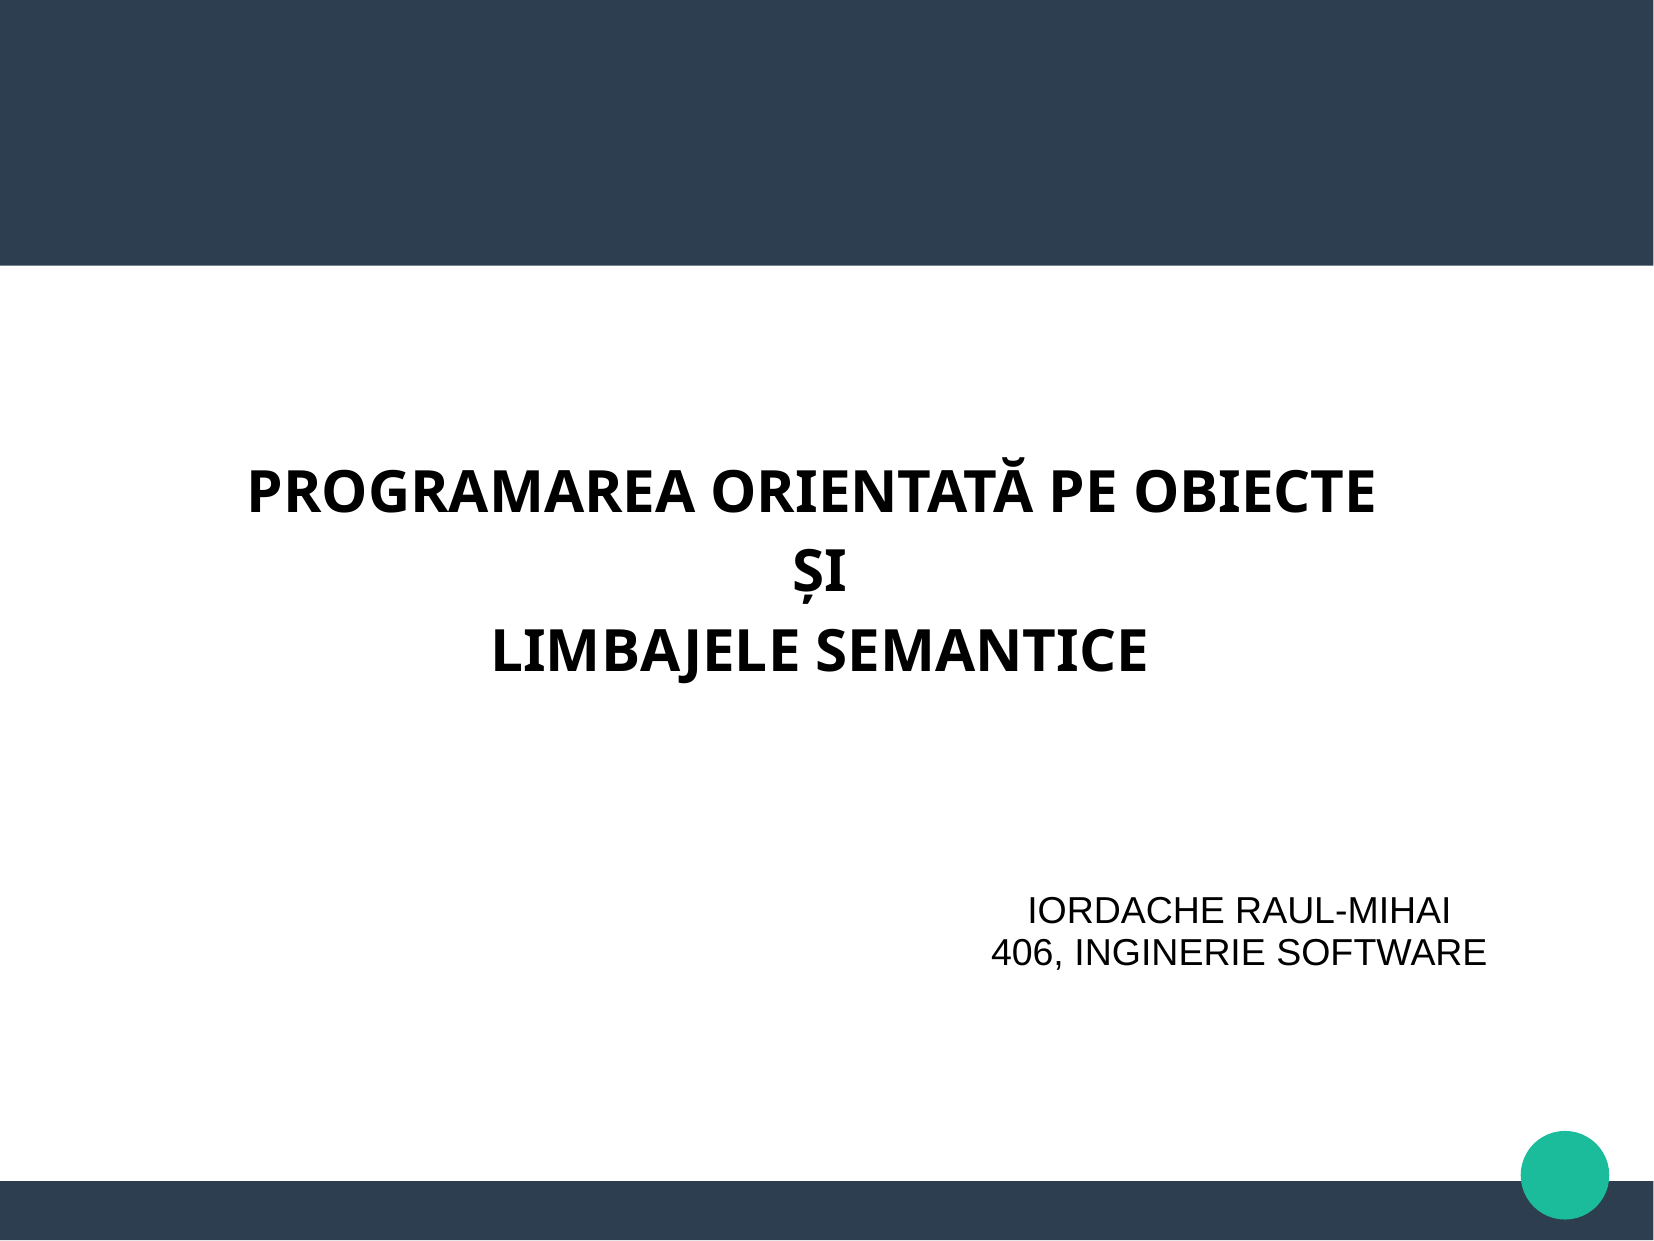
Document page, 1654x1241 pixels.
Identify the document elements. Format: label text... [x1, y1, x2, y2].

text_box PROGRAMAREA ORIENTATĂ PE OBIECTE ȘI LIMBAJELE SEMANTICE [206, 442, 1418, 739]
text_box IORDACHE RAUL-MIHAI 406, INGINERIE SOFTWARE [923, 882, 1556, 1066]
